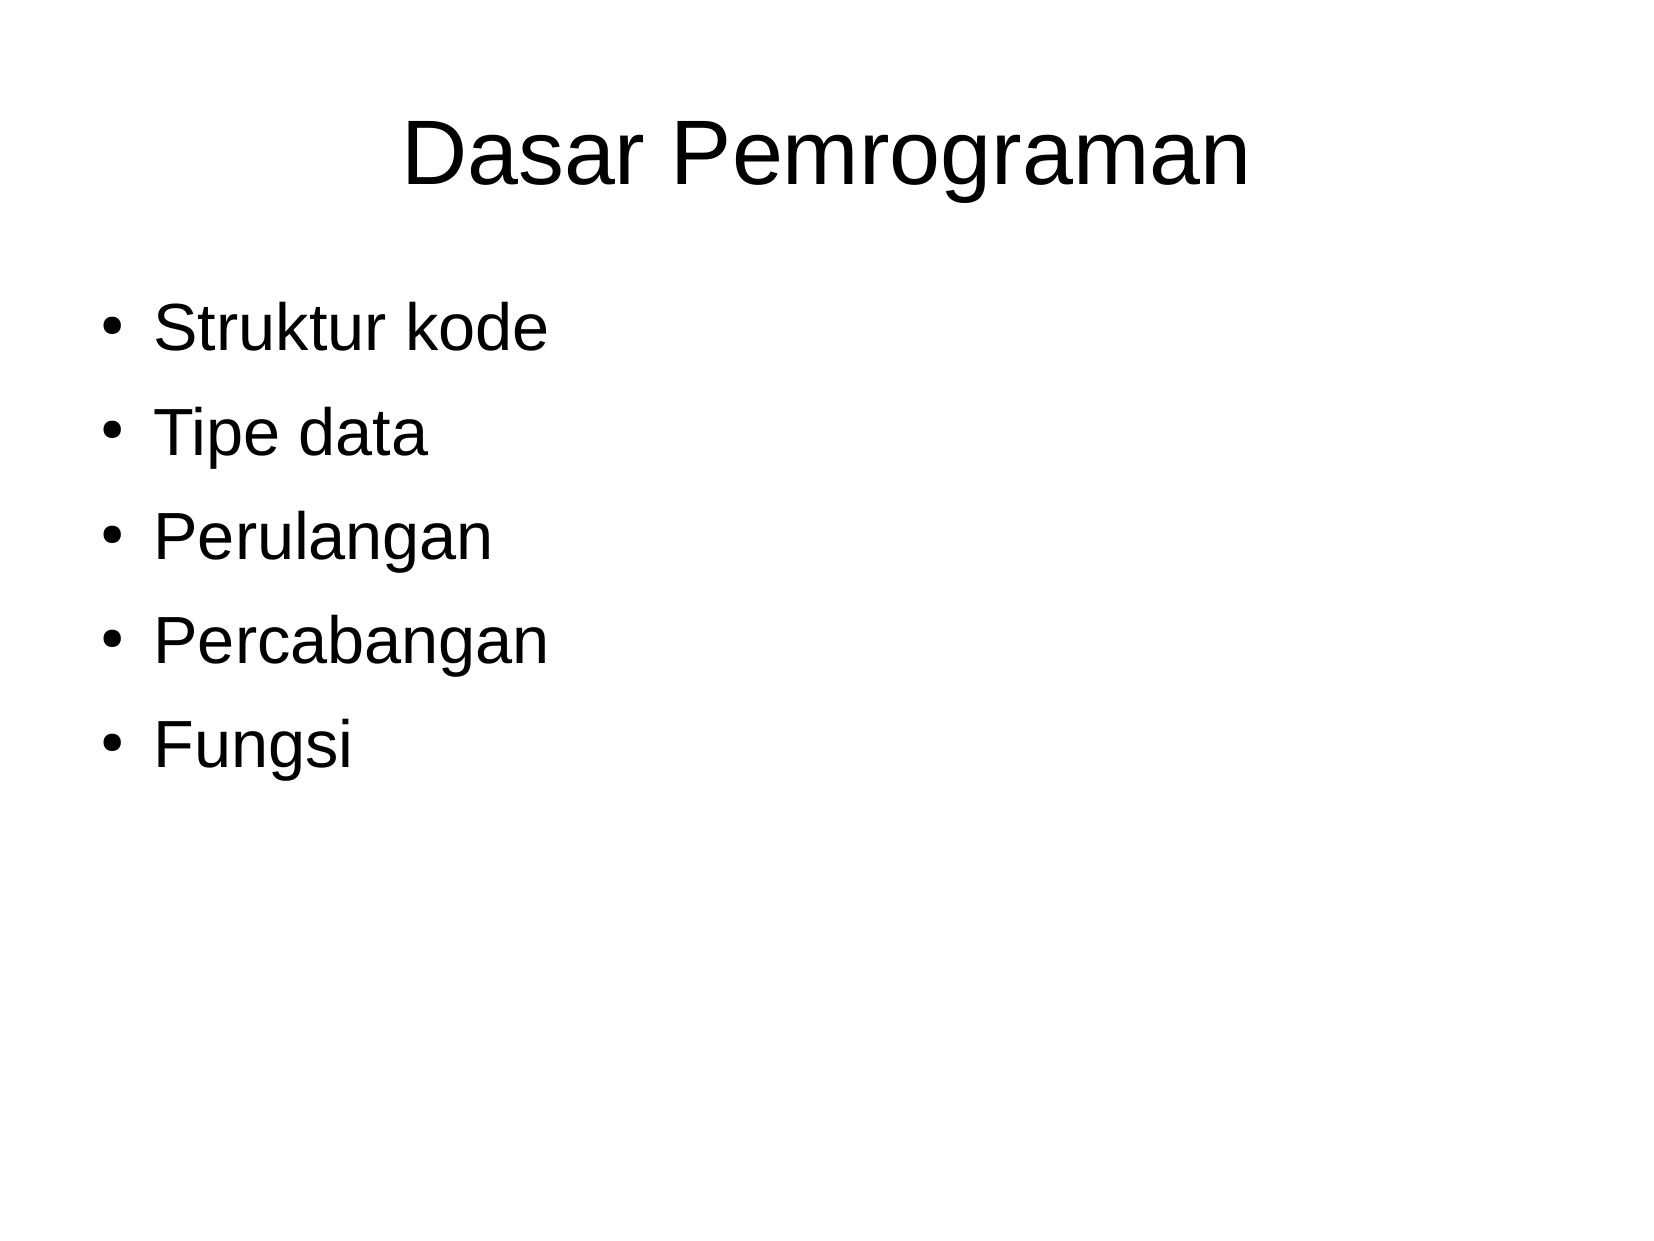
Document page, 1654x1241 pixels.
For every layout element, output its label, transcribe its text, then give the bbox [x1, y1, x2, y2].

title Dasar Pemrograman [82, 49, 1571, 257]
list Struktur kode Tipe data Perulangan Percabangan Fungsi [82, 290, 1571, 1010]
